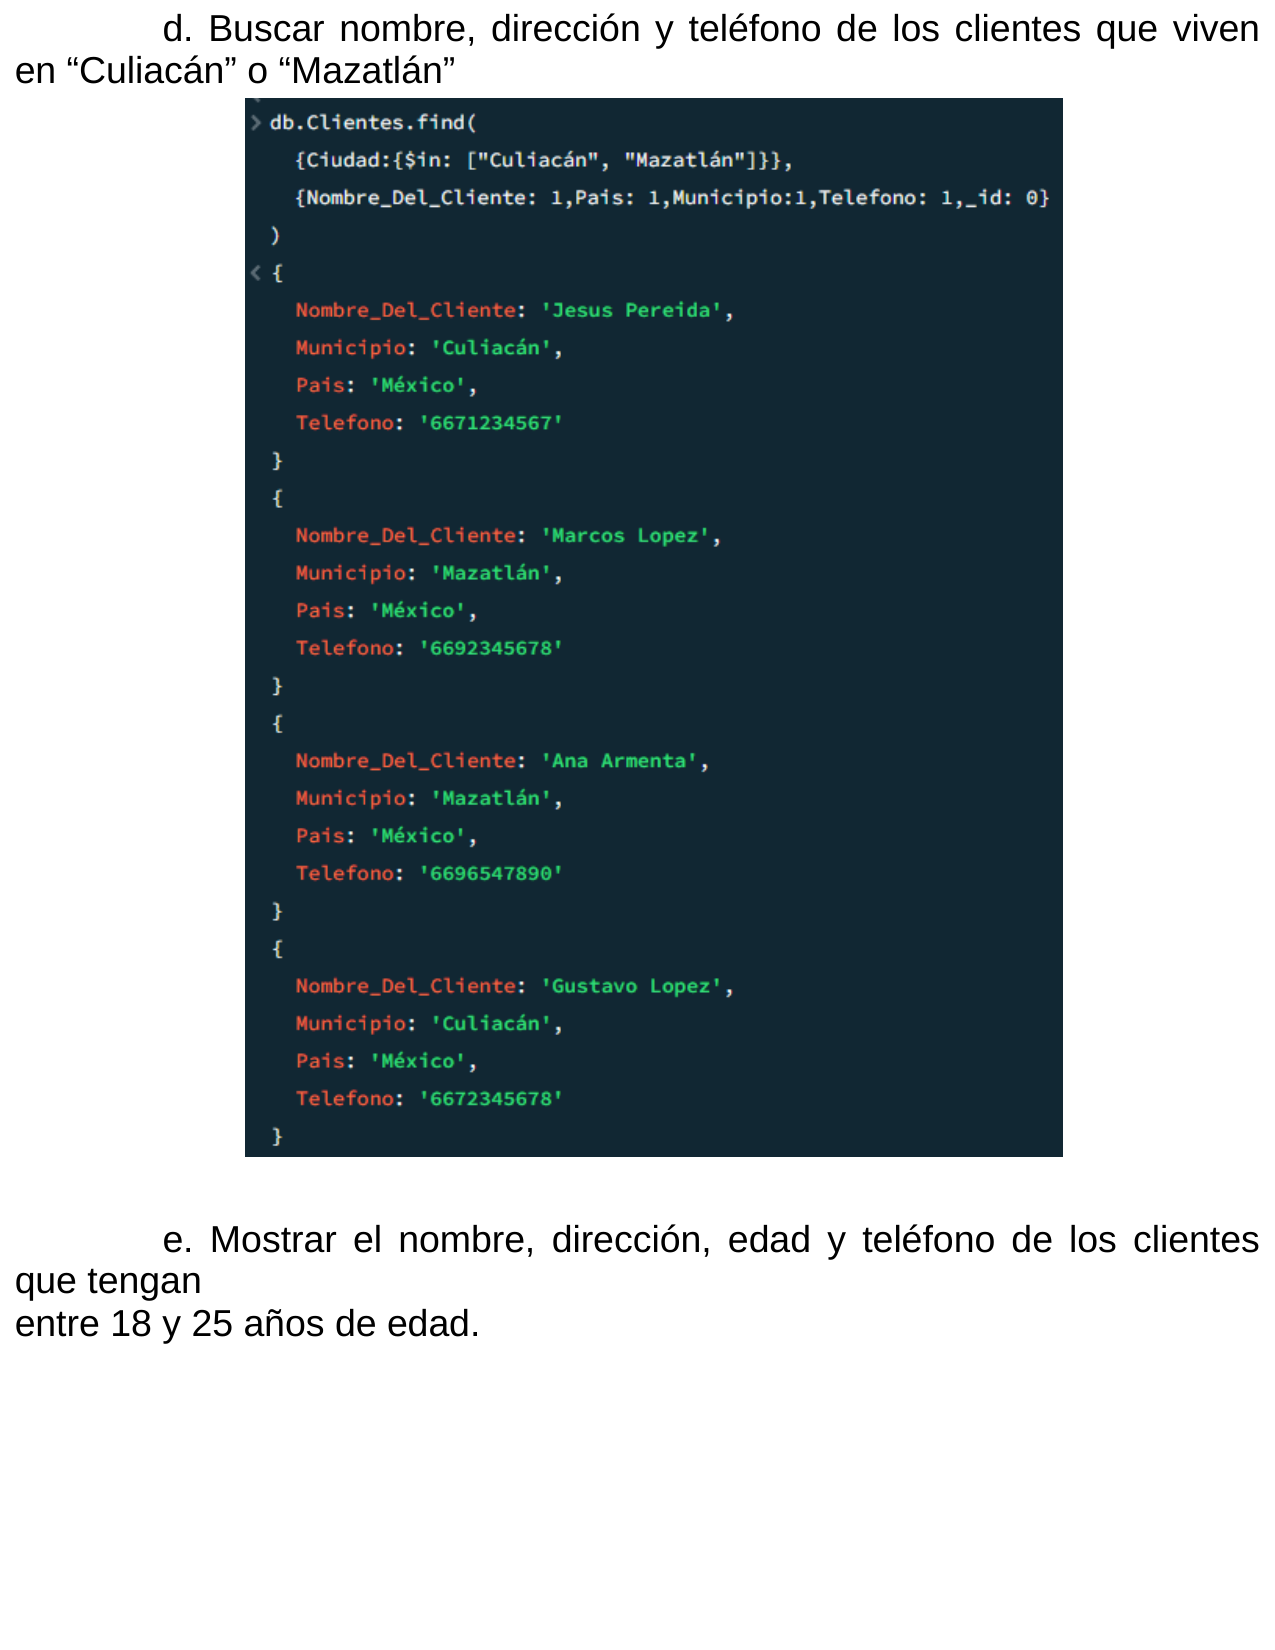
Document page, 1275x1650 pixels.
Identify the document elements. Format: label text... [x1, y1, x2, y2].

text_box e. Mostrar el nombre, dirección, edad y teléfono de los clientes que tengan entre 18 y 25 años de edad. [0, 1210, 1275, 1352]
text_box d. Buscar nombre, dirección y teléfono de los clientes que viven en “Culiacán” o “Mazatlán” [0, 0, 1275, 99]
picture [245, 98, 1063, 1157]
